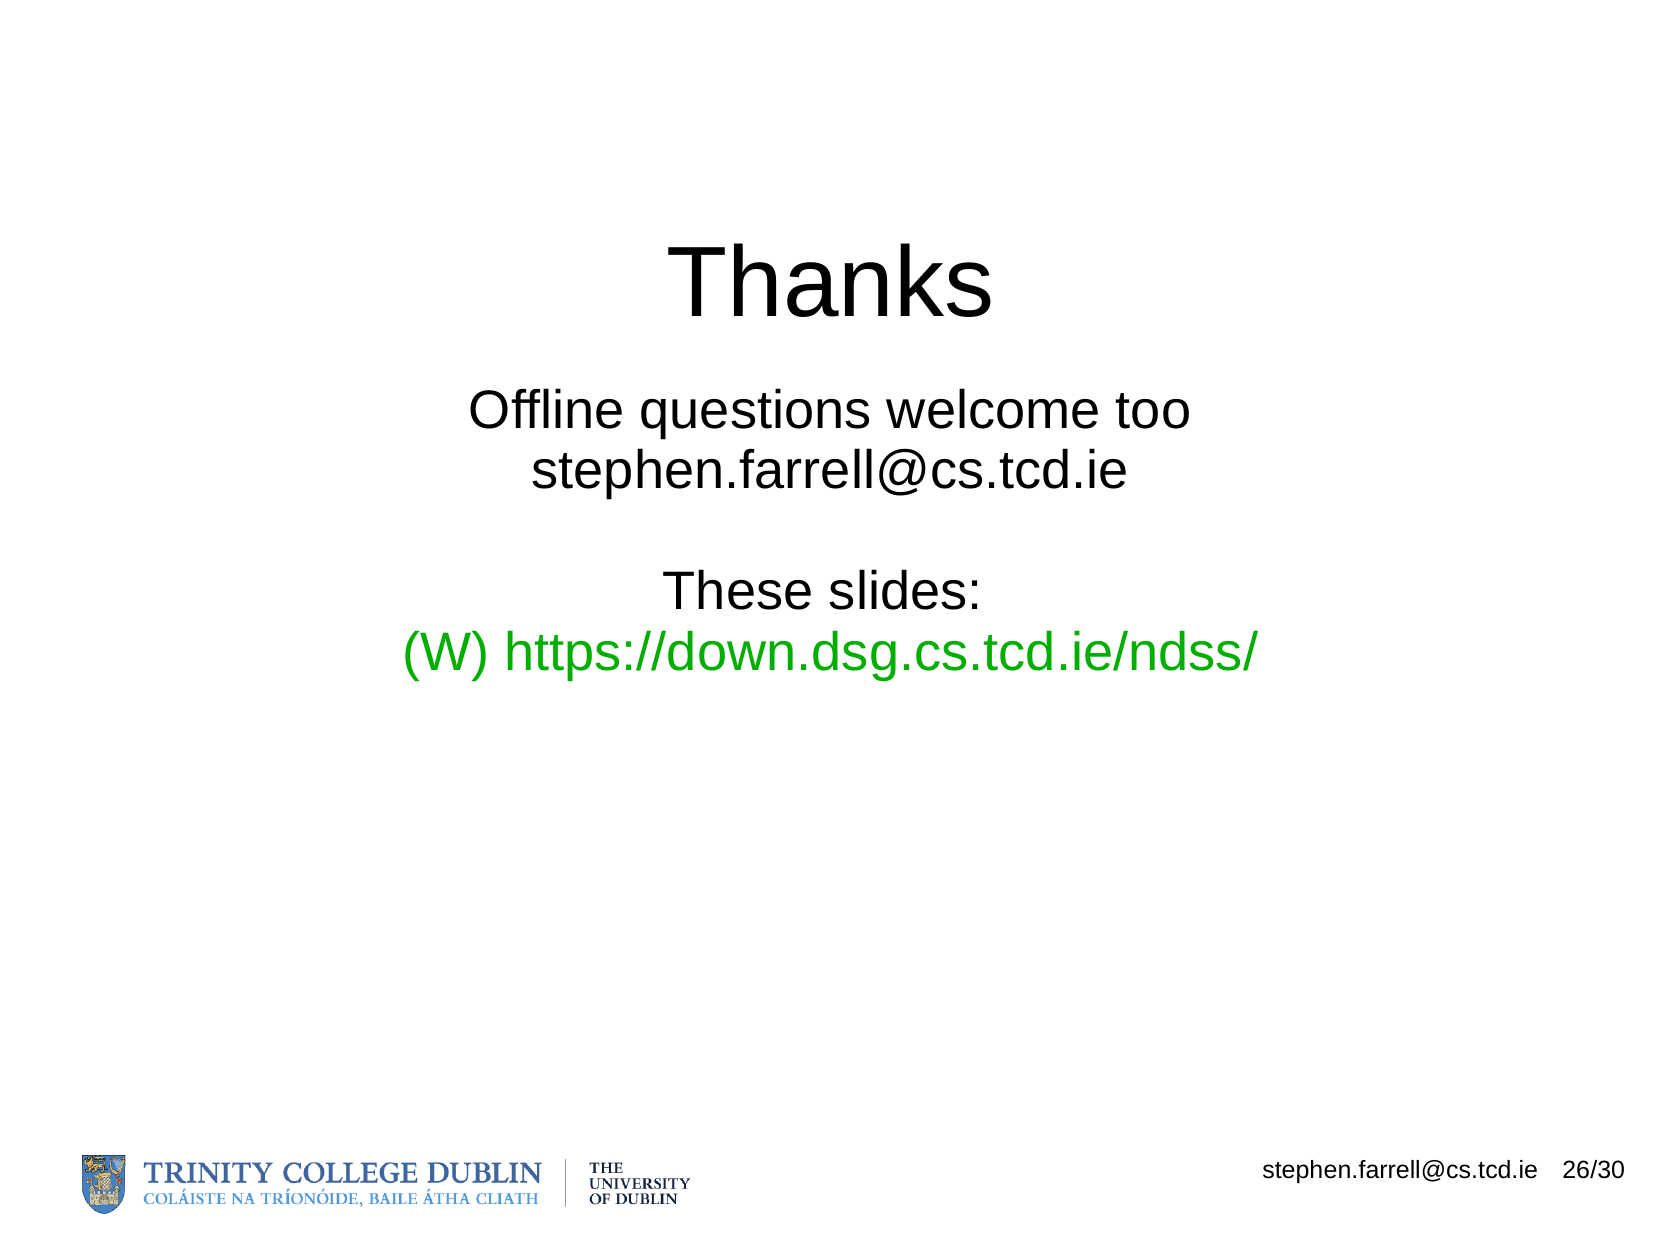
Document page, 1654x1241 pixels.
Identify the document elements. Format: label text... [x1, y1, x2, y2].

text_box Thanks Offline questions welcome too stephen.farrell@cs.tcd.ie These slides: (W) https://down.dsg.cs.tcd.ie/ndss/ [234, 218, 1427, 950]
picture [82, 1155, 694, 1214]
